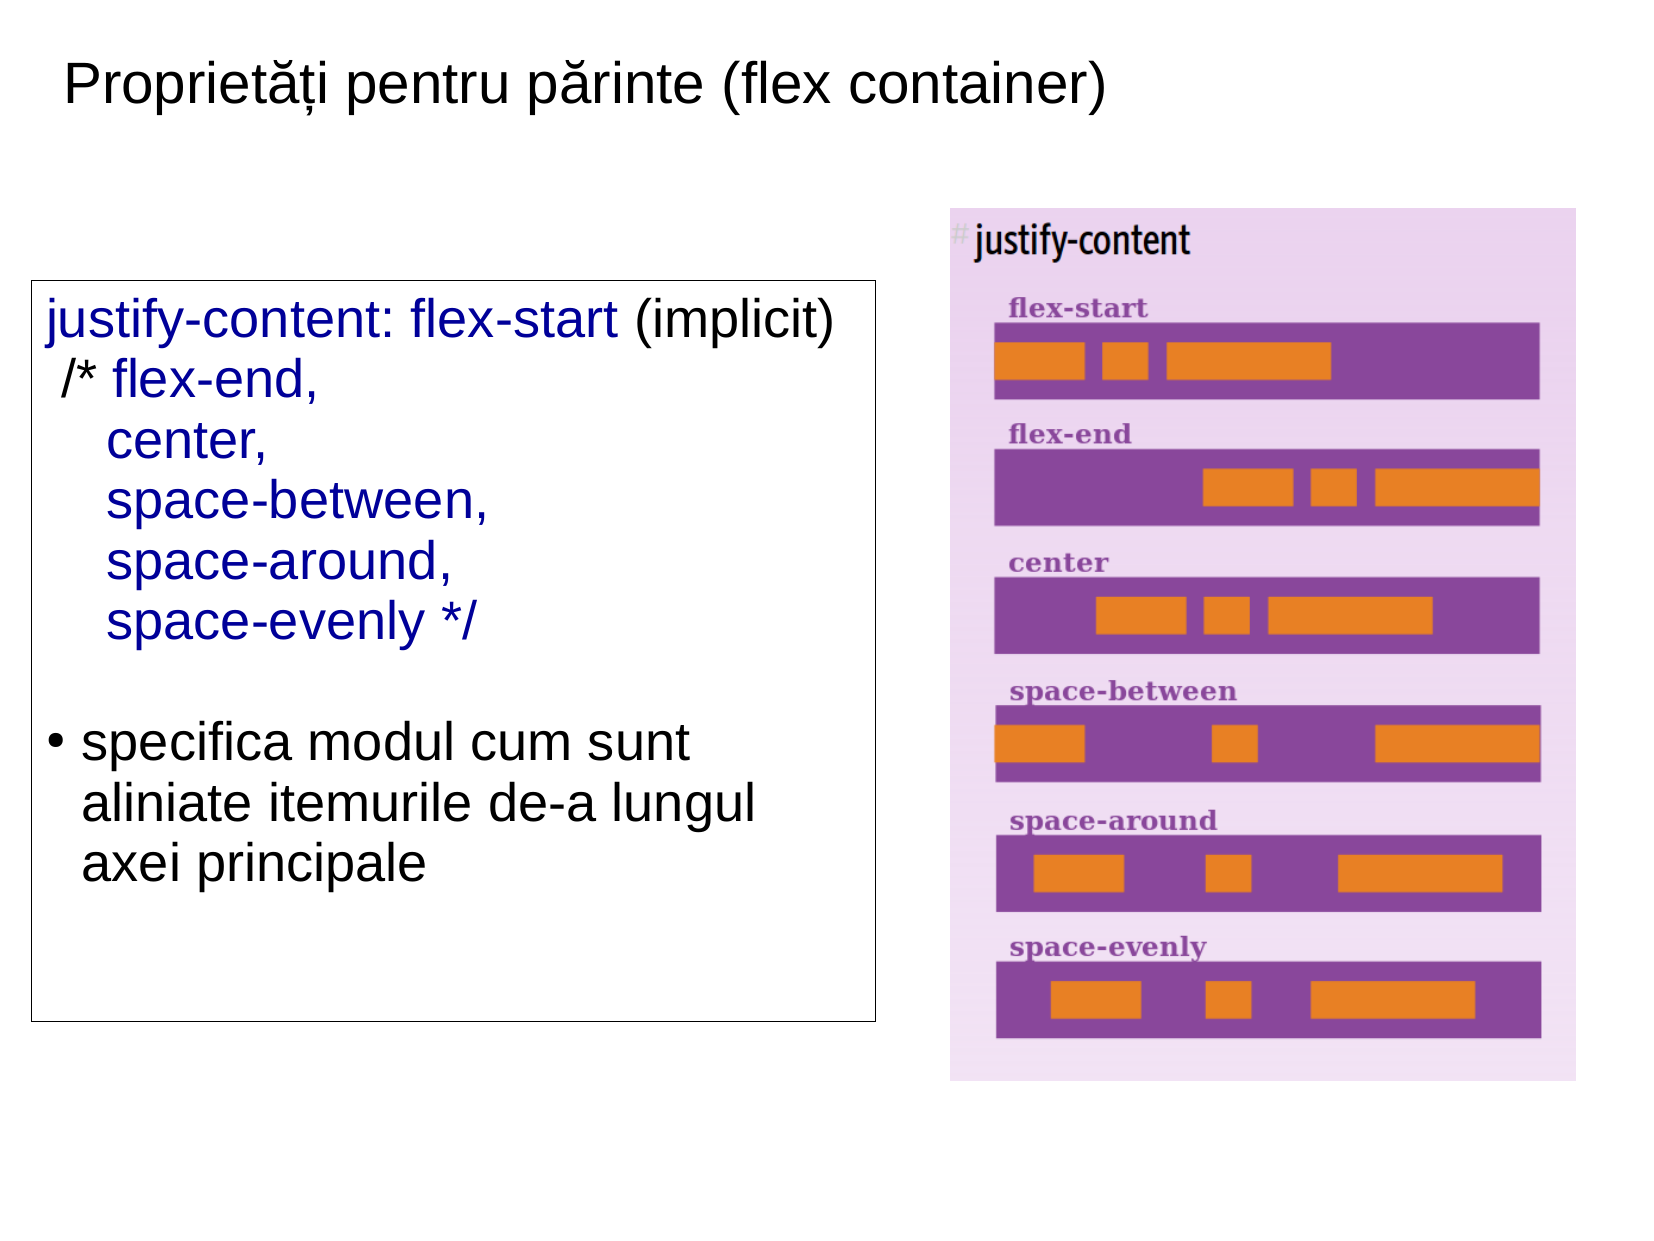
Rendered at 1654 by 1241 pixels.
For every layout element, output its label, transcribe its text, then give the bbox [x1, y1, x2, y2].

picture [950, 208, 1576, 1081]
text_box Proprietăți pentru părinte (flex container) [48, 43, 1301, 144]
text_box justify-content: flex-start (implicit) /* flex-end, center, space-between, space-around, space-evenly */ specifica modul cum sunt aliniate itemurile de-a lungul axei principale [31, 280, 876, 1022]
